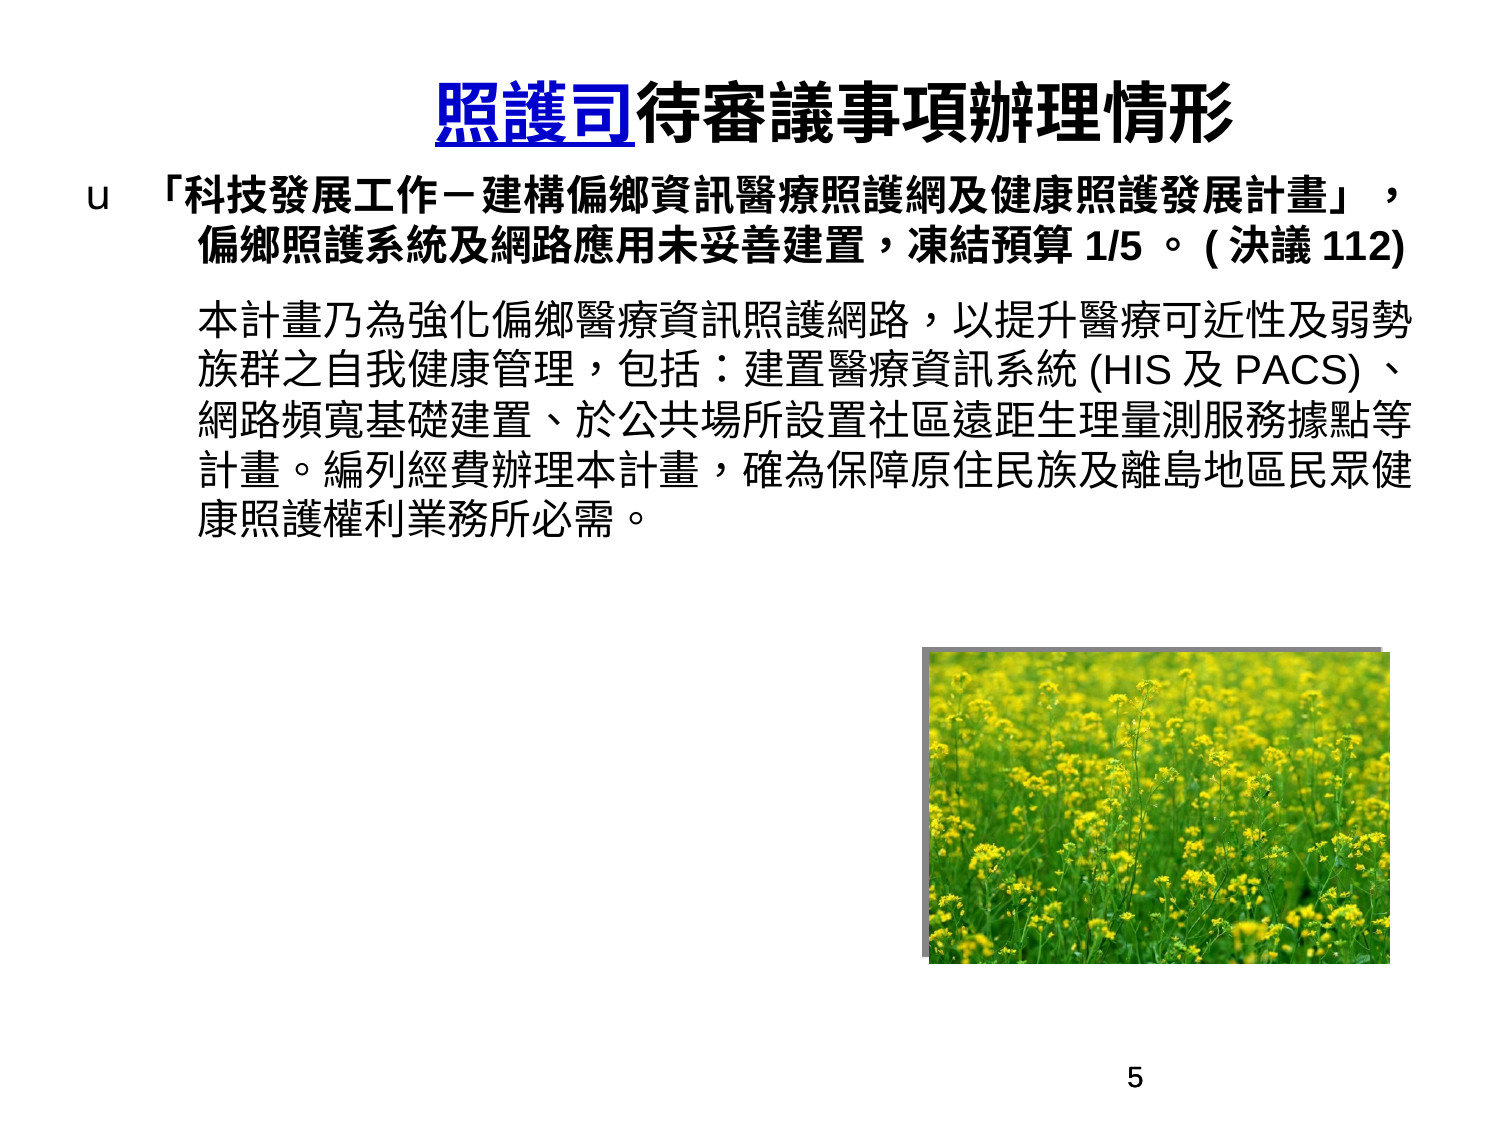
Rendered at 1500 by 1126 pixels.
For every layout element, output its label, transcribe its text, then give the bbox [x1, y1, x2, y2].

title 照護司待審議事項辦理情形 [191, 48, 1480, 173]
picture [929, 652, 1390, 964]
list 「科技發展工作－建構偏鄉資訊醫療照護網及健康照護發展計畫」，偏鄉照護系統及網路應用未妥善建置，凍結預算1/5。(決議112) 本計畫乃為強化偏鄉醫療資訊照護網路，以提升醫療可近性及弱勢族群之自我健康管理，包括：建置醫療資訊系統(HIS及PACS)、網路頻寬基礎建置、於公共場所設置社區遠距生理量測服務據點等計畫。編列經費辦理本計畫，確為保障原住民族及離島地區民眾健康照護權利業務所必需。 [70, 160, 1429, 1073]
text_box 5 [1112, 1073, 1426, 1126]
